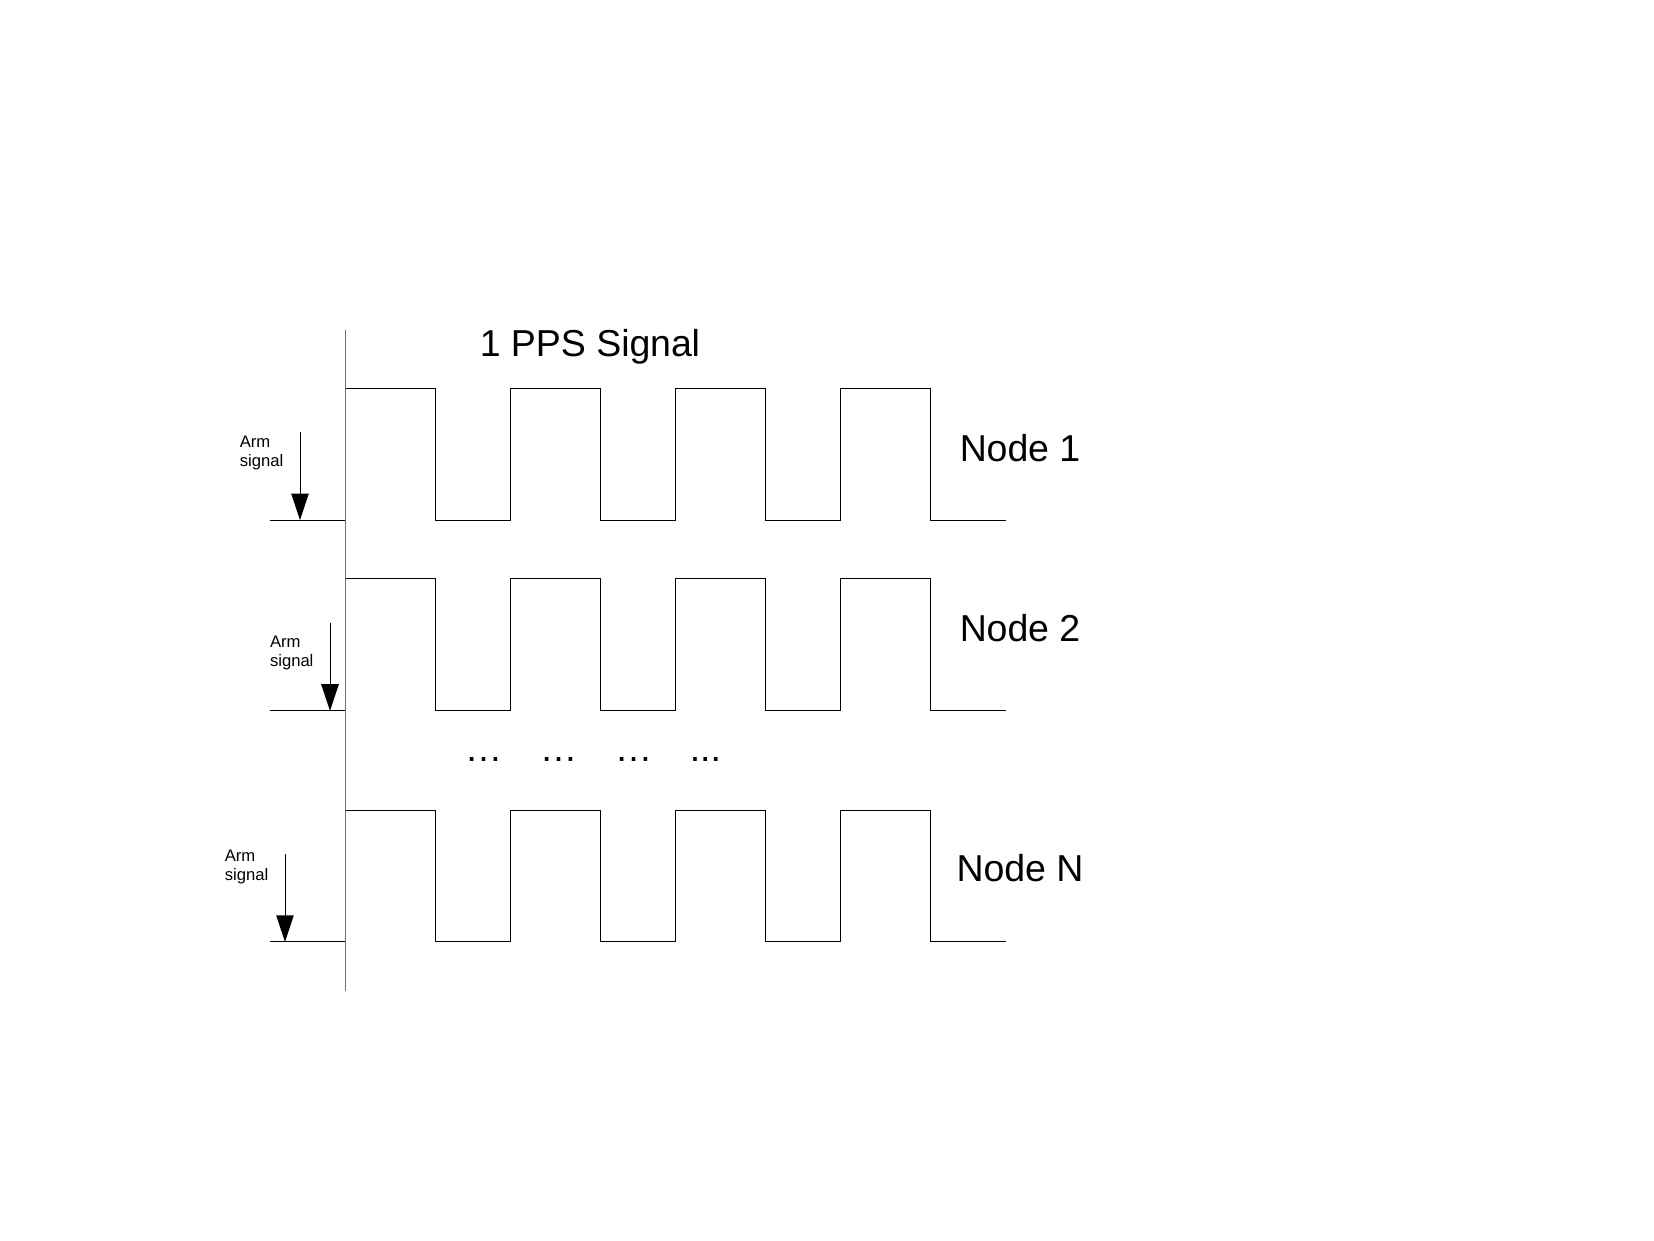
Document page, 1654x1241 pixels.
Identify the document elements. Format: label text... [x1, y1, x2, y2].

text_box Arm signal [225, 425, 316, 478]
text_box Node N [930, 840, 1111, 901]
text_box Node 1 [930, 420, 1111, 481]
text_box Arm signal [255, 624, 331, 678]
text_box 1 PPS Signal [465, 315, 736, 372]
text_box … … … ... [450, 720, 766, 781]
text_box Node 2 [930, 600, 1111, 661]
text_box Arm signal [210, 839, 286, 892]
